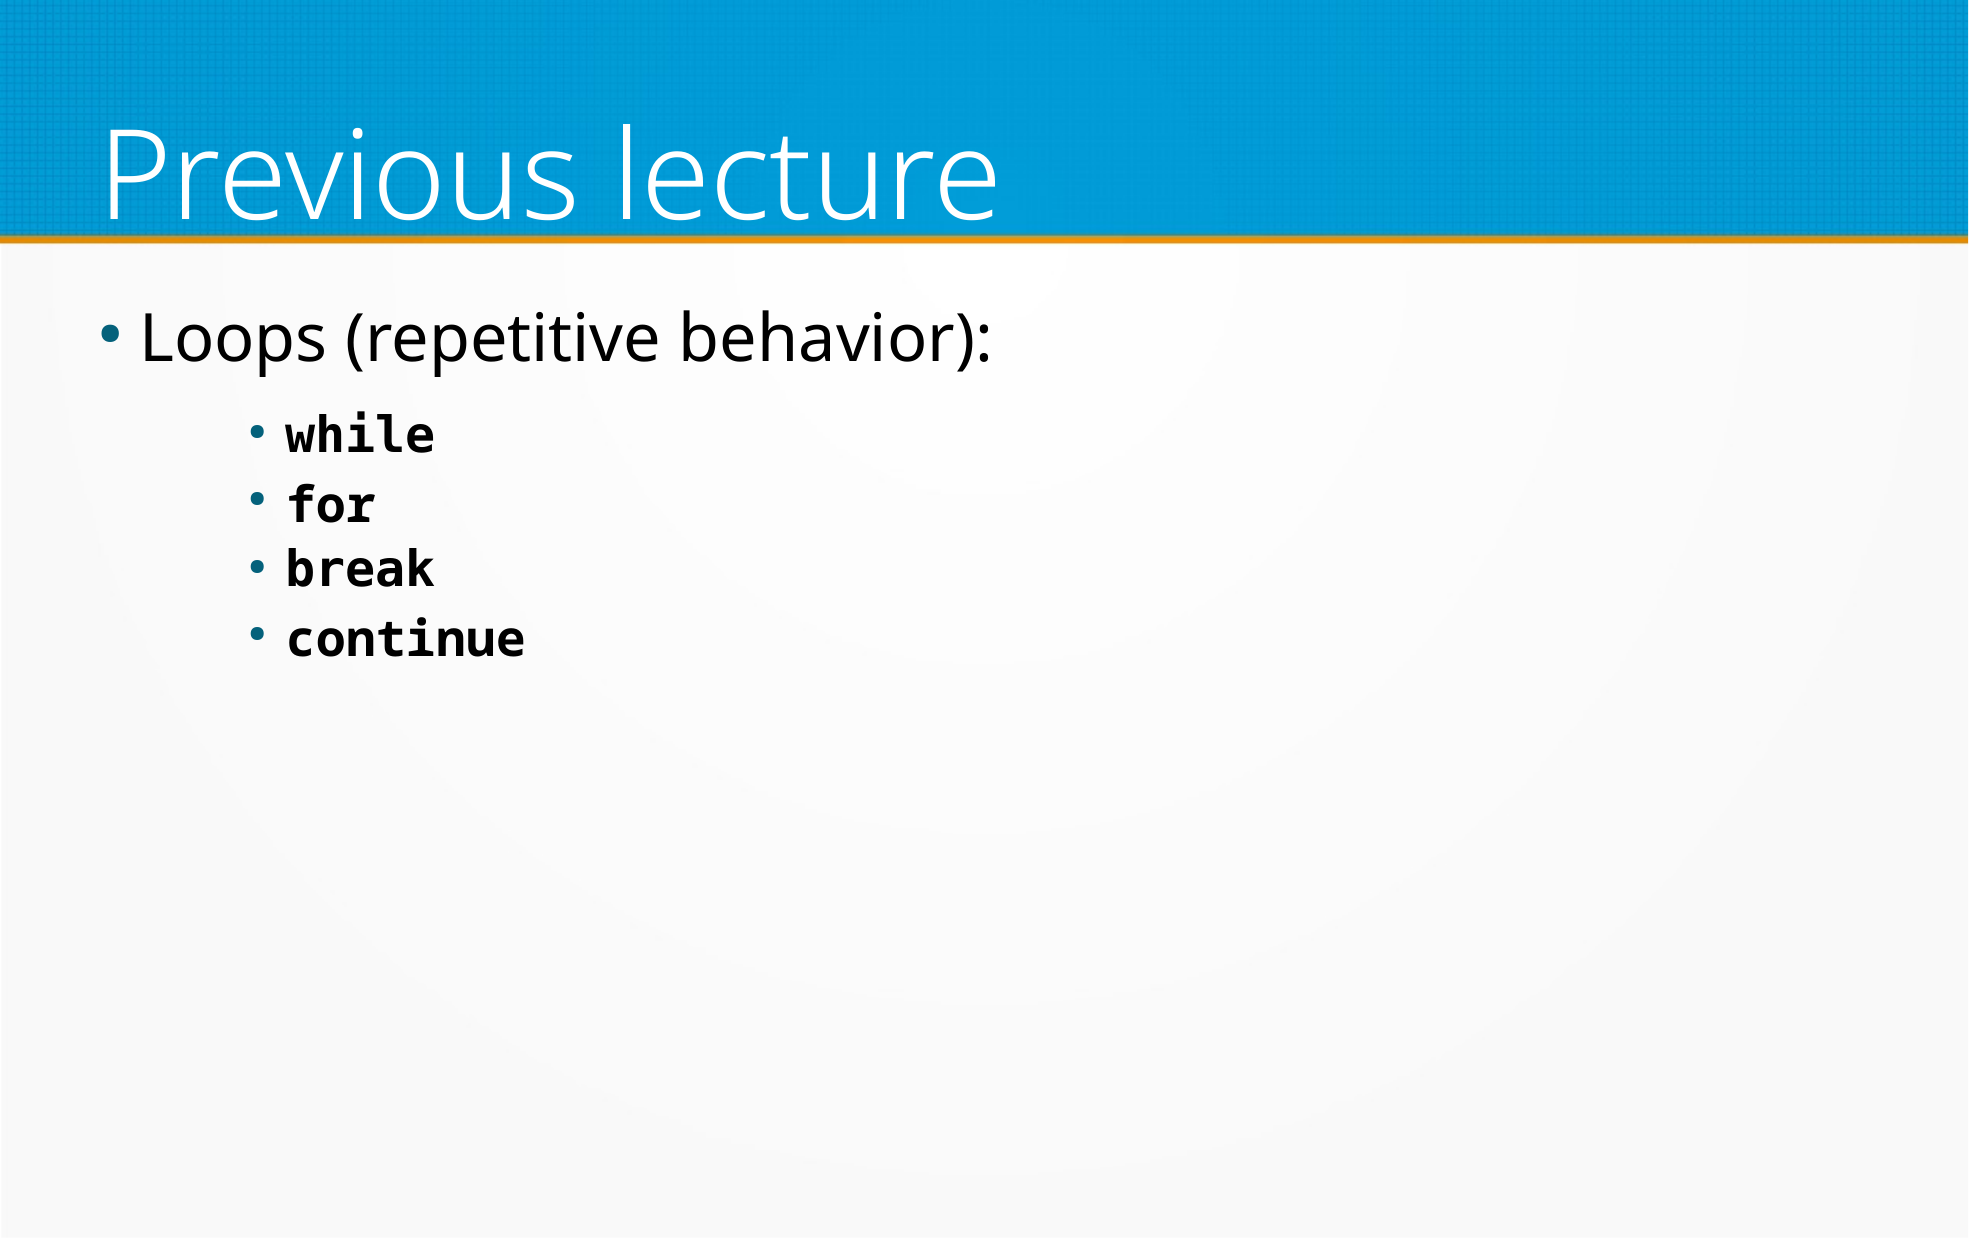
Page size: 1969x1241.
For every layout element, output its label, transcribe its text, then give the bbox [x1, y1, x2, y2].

list Loops (repetitive behavior): while for break continue [98, 290, 1870, 1010]
picture [0, 233, 1969, 1241]
title Previous lecture [98, 49, 1870, 257]
